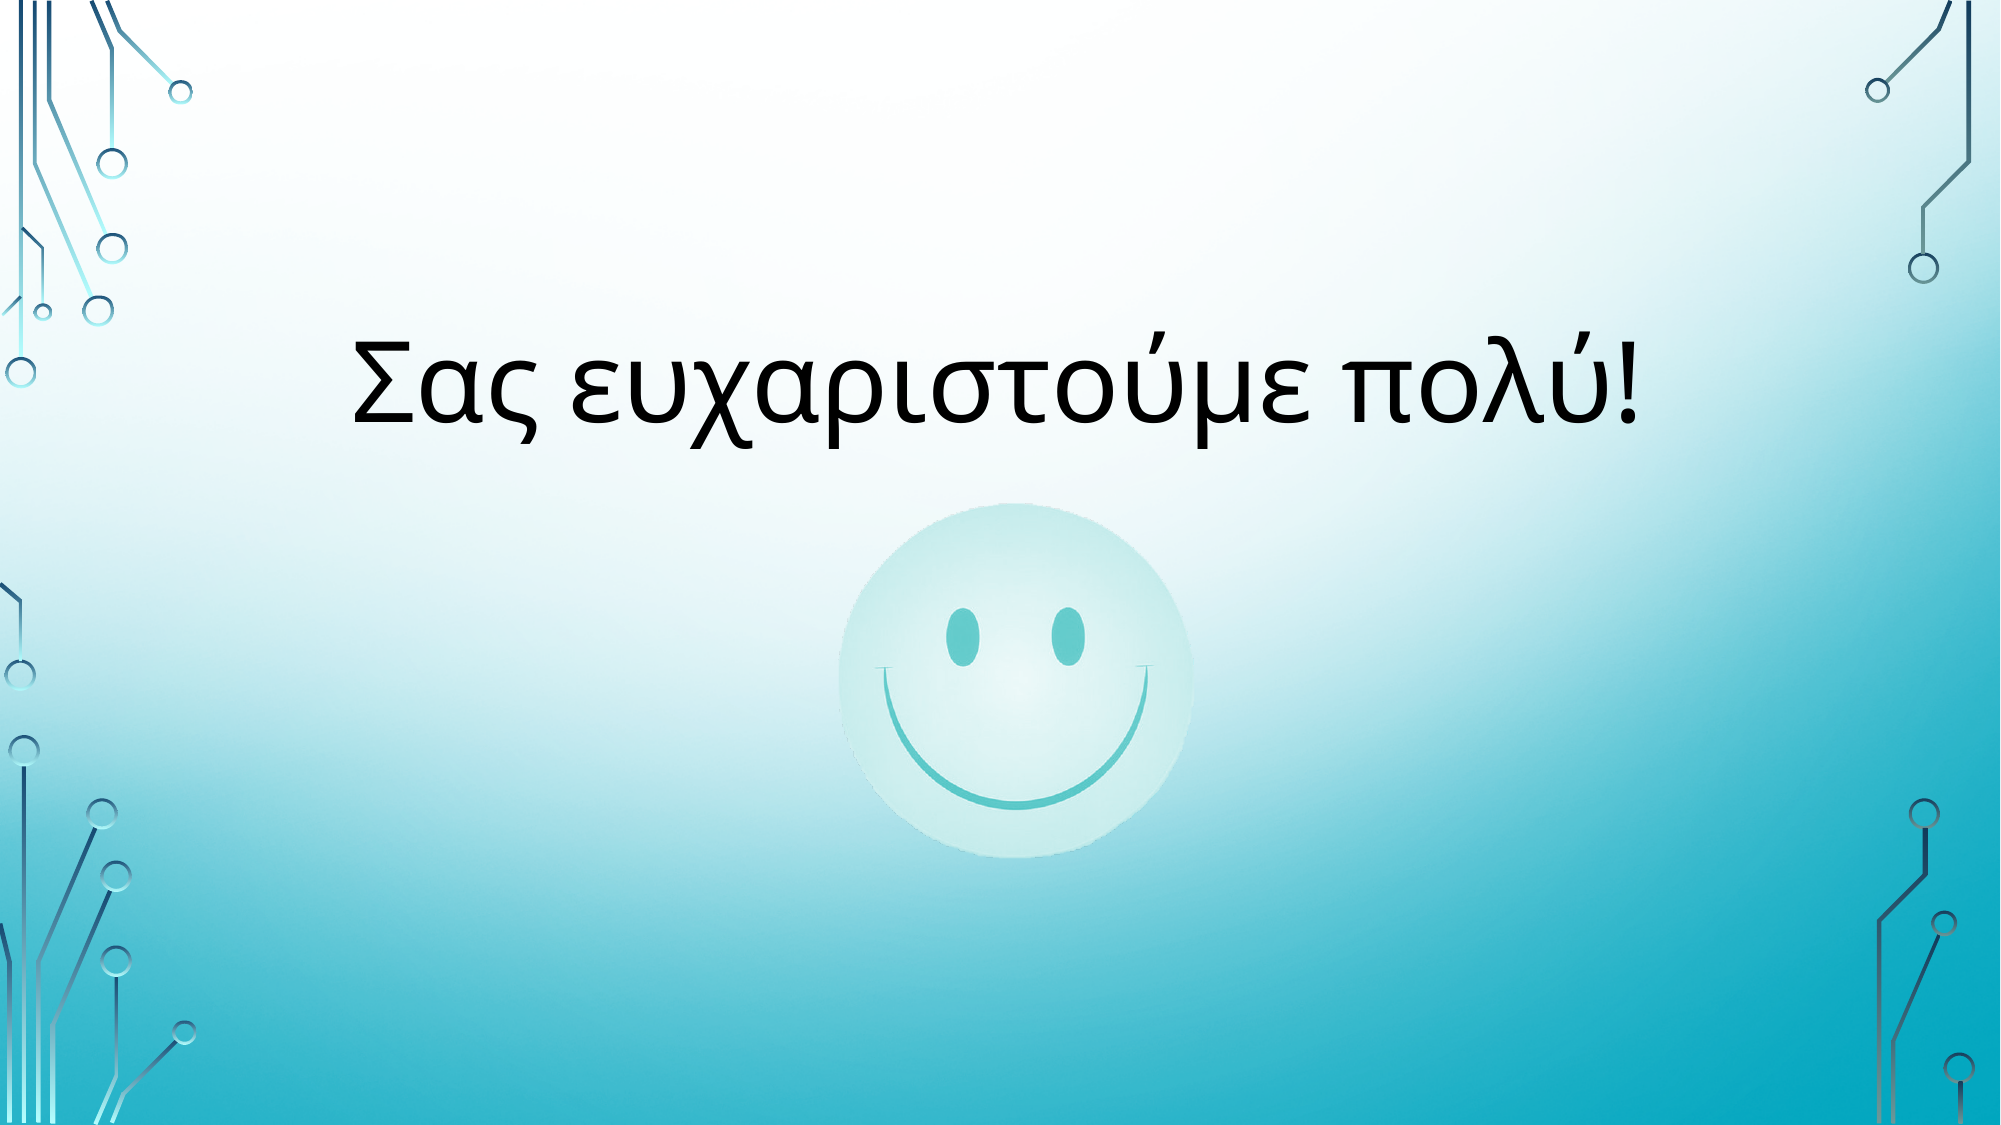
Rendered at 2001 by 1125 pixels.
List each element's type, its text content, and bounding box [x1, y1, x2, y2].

text_box Σας ευχαριστούμε πολύ! [337, 302, 1660, 452]
picture [831, 495, 1199, 863]
